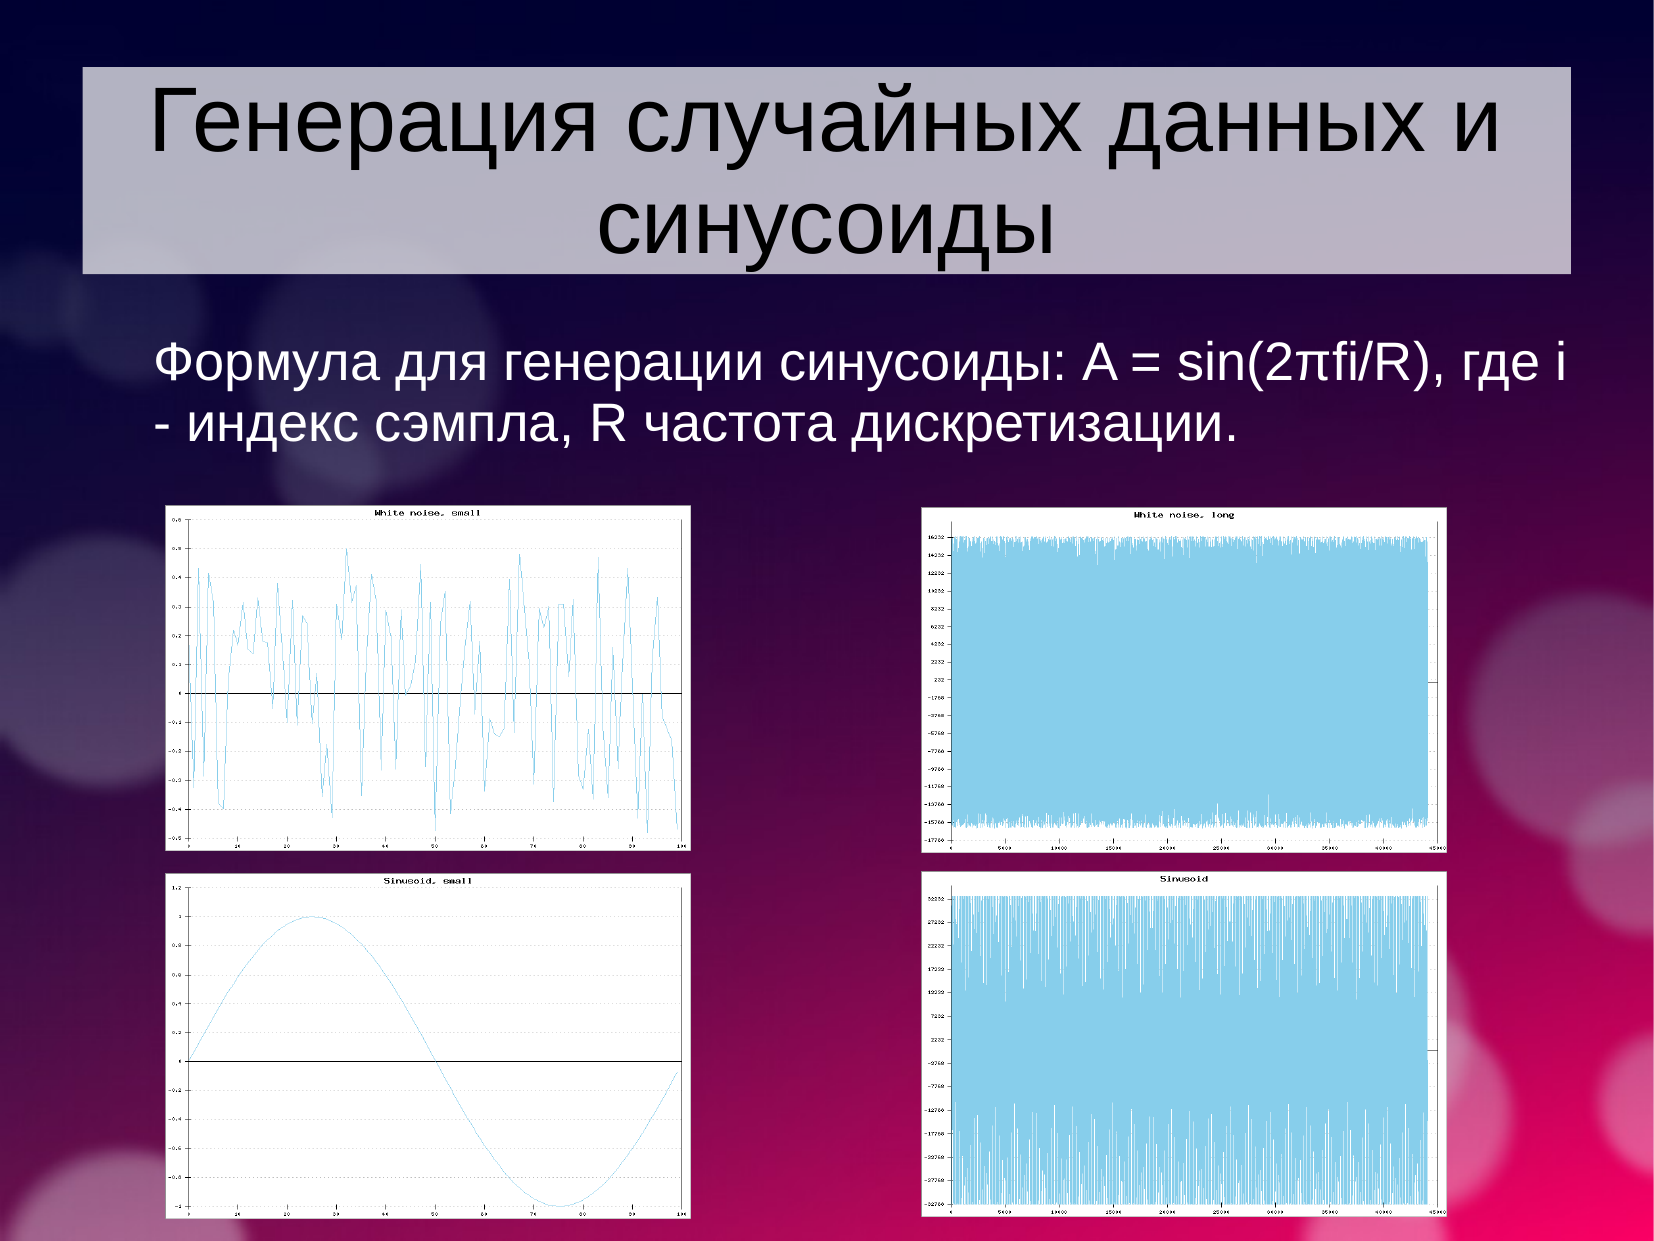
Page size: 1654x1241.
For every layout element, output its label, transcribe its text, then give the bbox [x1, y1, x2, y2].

picture [0, 0, 1654, 1241]
list Формула для генерации синусоиды: A = sin(2πfi/R), где i - индекс сэмпла, R частота дискретизации. [82, 331, 1571, 567]
title Генерация случайных данных и синусоиды [82, 67, 1571, 275]
